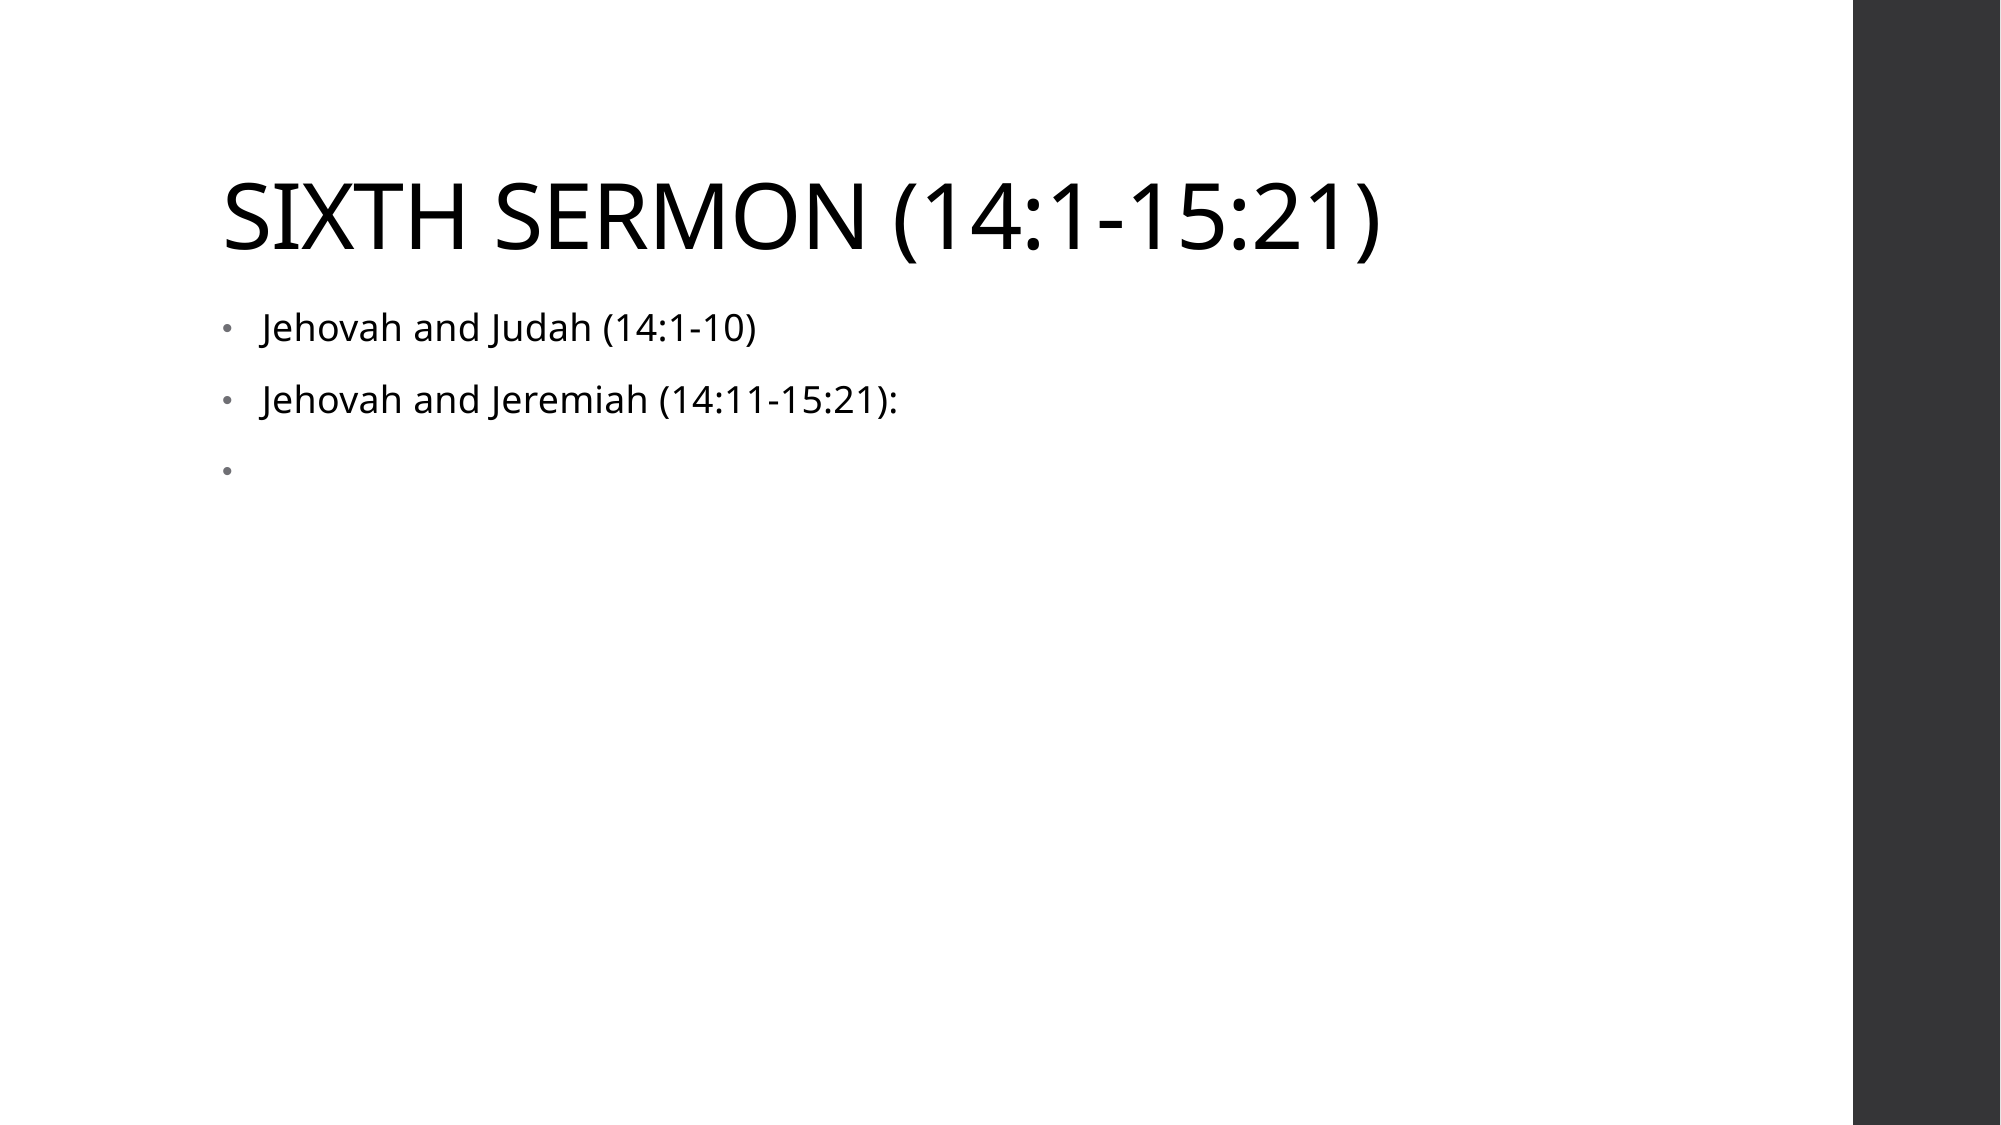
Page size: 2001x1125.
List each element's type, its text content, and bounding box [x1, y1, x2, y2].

title SIXTH SERMON (14:1-15:21) [206, 60, 1797, 278]
list Jehovah and Judah (14:1-10) Jehovah and Jeremiah (14:11-15:21): [206, 299, 1617, 1014]
